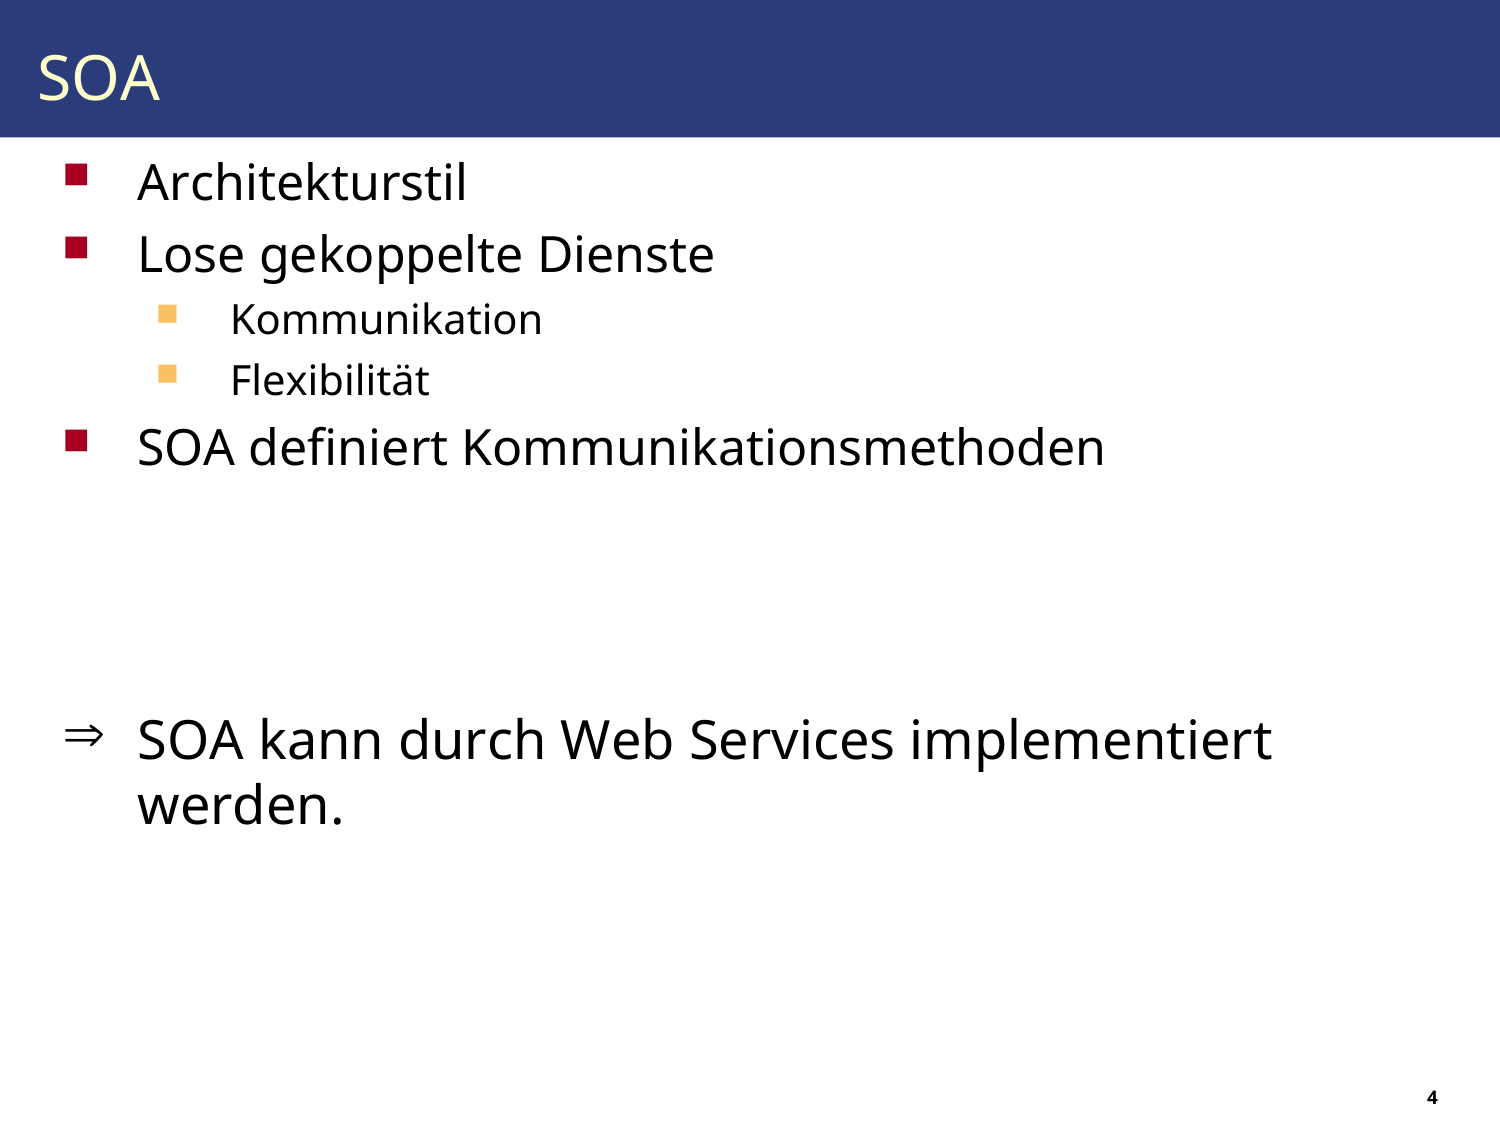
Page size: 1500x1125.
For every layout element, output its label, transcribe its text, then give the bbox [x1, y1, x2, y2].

text_box Architekturstil Lose gekoppelte Dienste Kommunikation Flexibilität SOA definiert Kommunikationsmethoden SOA kann durch Web Services implementiert werden. [62, 149, 1450, 1073]
text_box SOA [37, 0, 1476, 151]
text_box 4 [1412, 1077, 1500, 1117]
